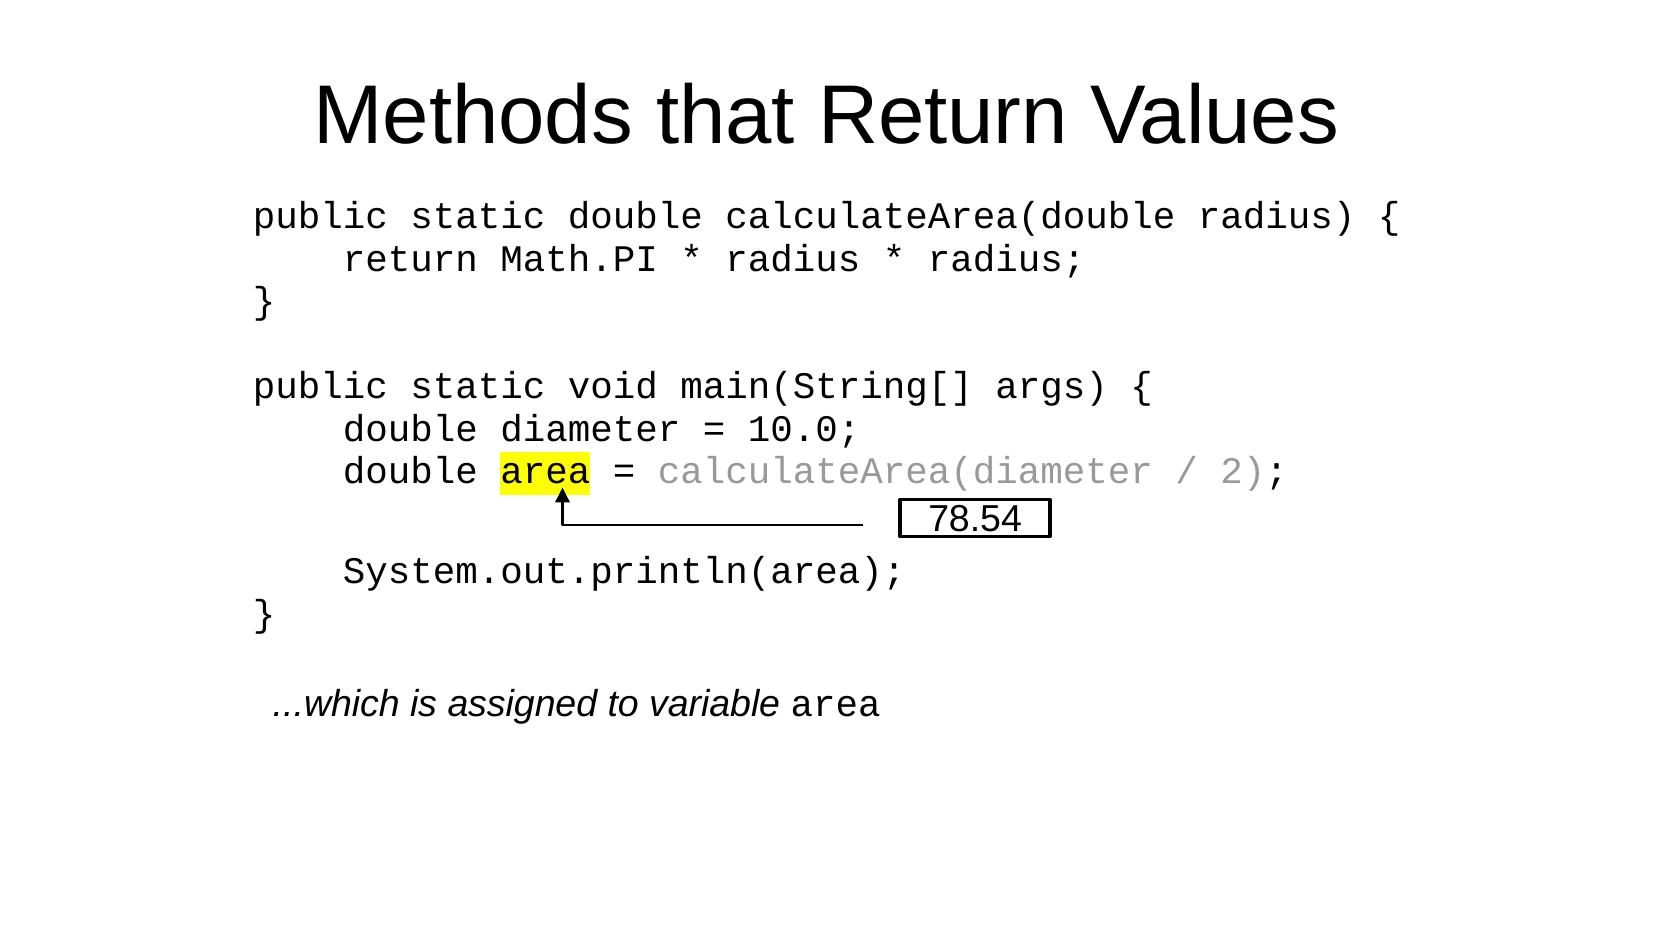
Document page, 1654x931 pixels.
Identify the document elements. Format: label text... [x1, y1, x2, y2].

text_box ...which is assigned to variable area [257, 675, 896, 736]
text_box public static double calculateArea(double radius) { return Math.PI * radius * radius; } public static void main(String[] args) { double diameter = 10.0; double area = calculateArea(diameter / 2); System.out.println(area); } [238, 189, 1416, 645]
title Methods that Return Values [82, 37, 1571, 193]
text_box 78.54 [900, 499, 1051, 537]
